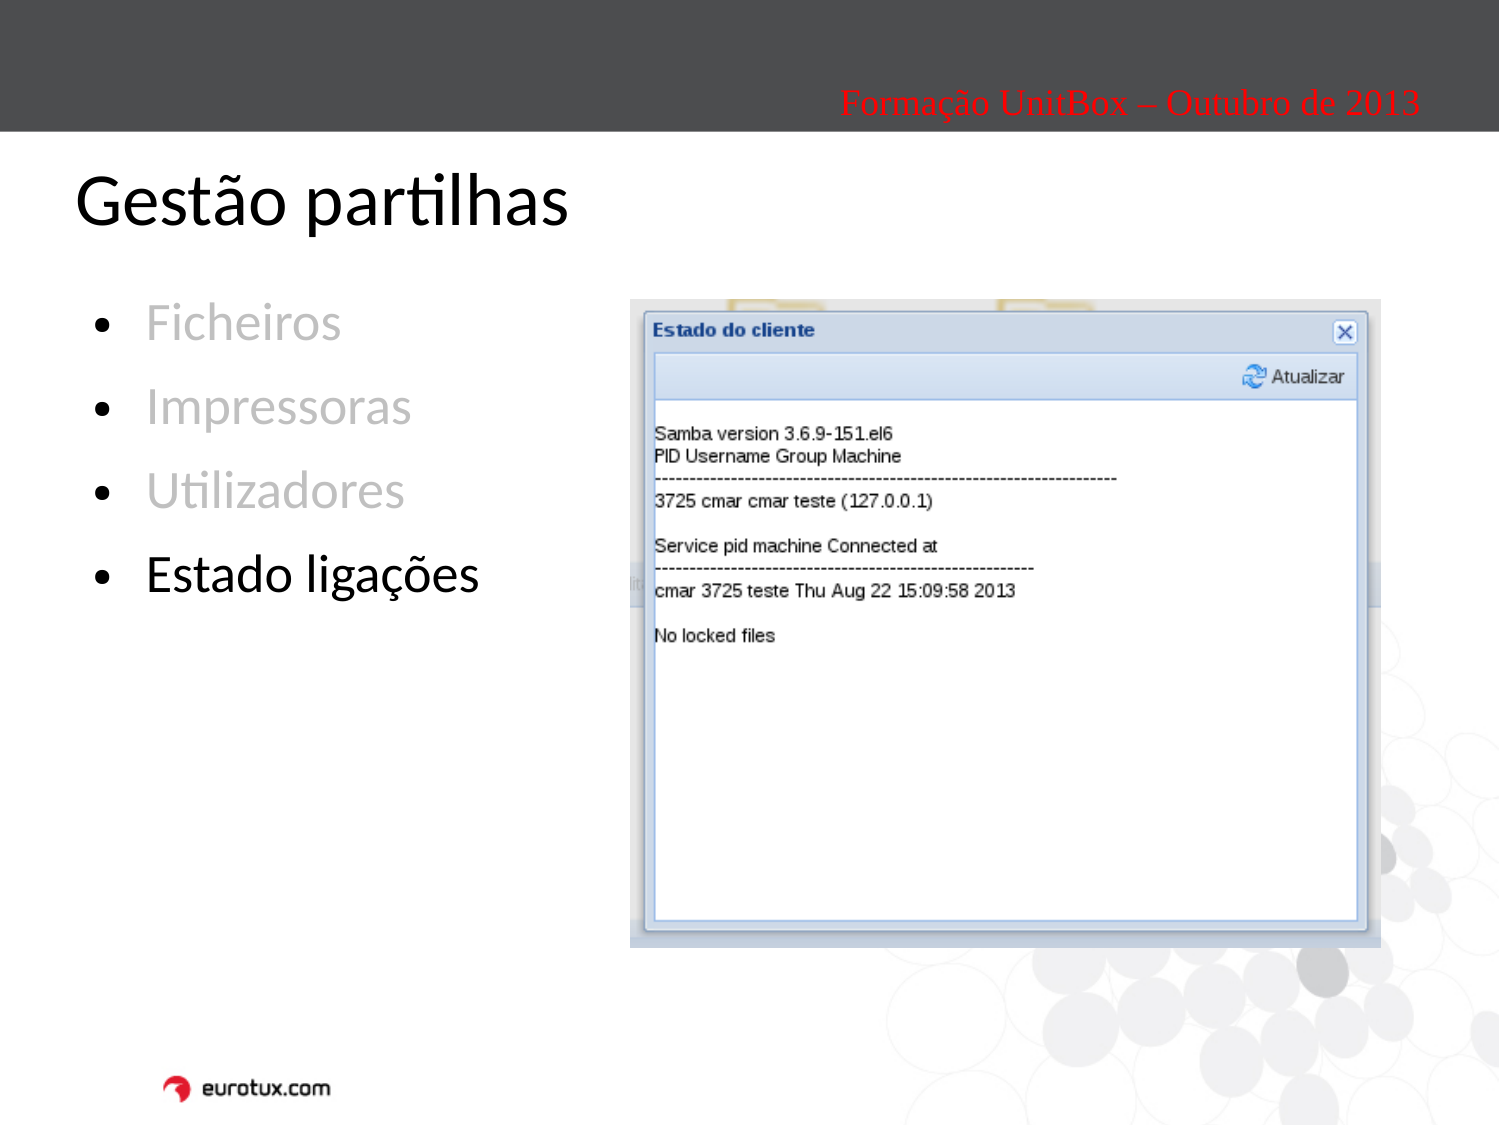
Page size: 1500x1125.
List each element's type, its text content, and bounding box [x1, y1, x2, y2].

title Gestão partilhas [75, 112, 1425, 301]
picture [0, 0, 1499, 1125]
list Ficheiros Impressoras Utilizadores Estado ligações [75, 299, 734, 953]
